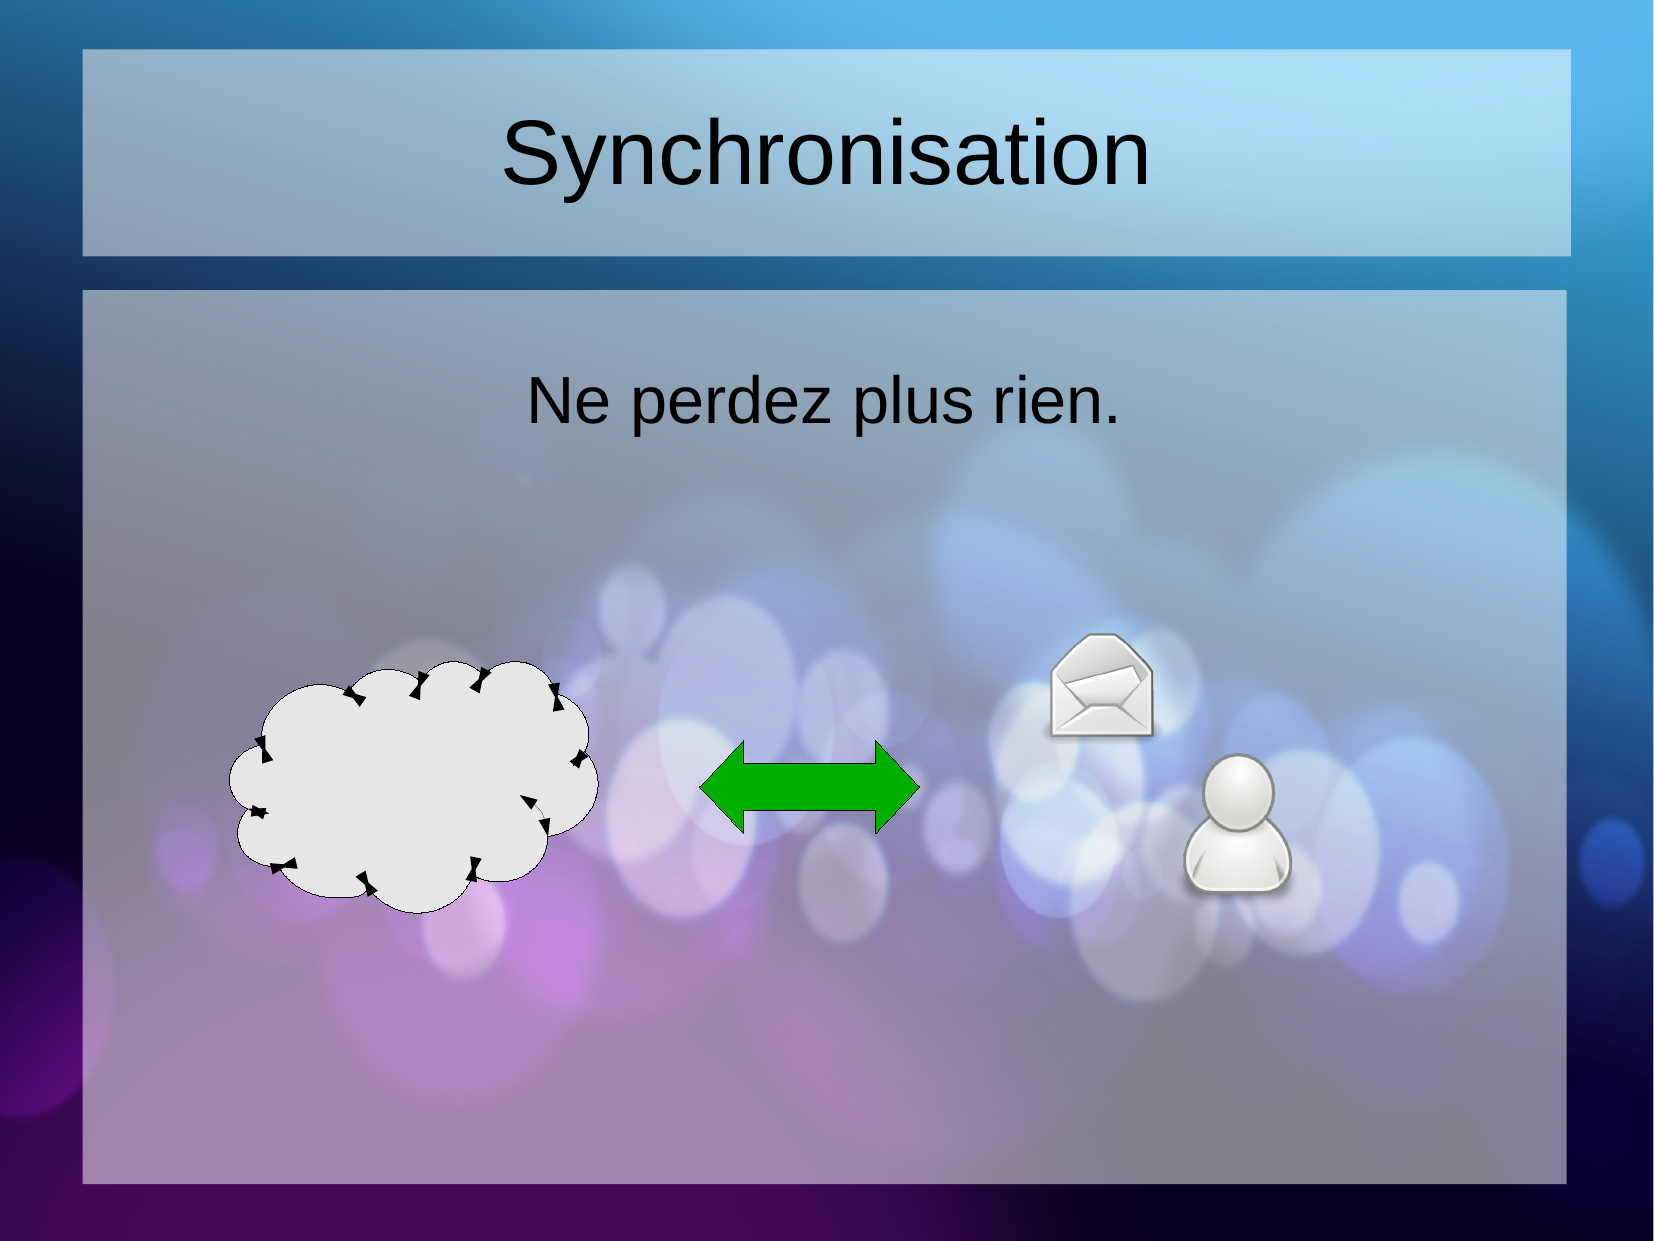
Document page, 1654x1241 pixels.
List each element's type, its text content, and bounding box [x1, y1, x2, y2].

title Synchronisation [82, 49, 1571, 257]
picture [0, 0, 1654, 1241]
text_box [699, 740, 920, 834]
text_box [229, 661, 599, 914]
subtitle Ne perdez plus rien. [82, 290, 1567, 1185]
